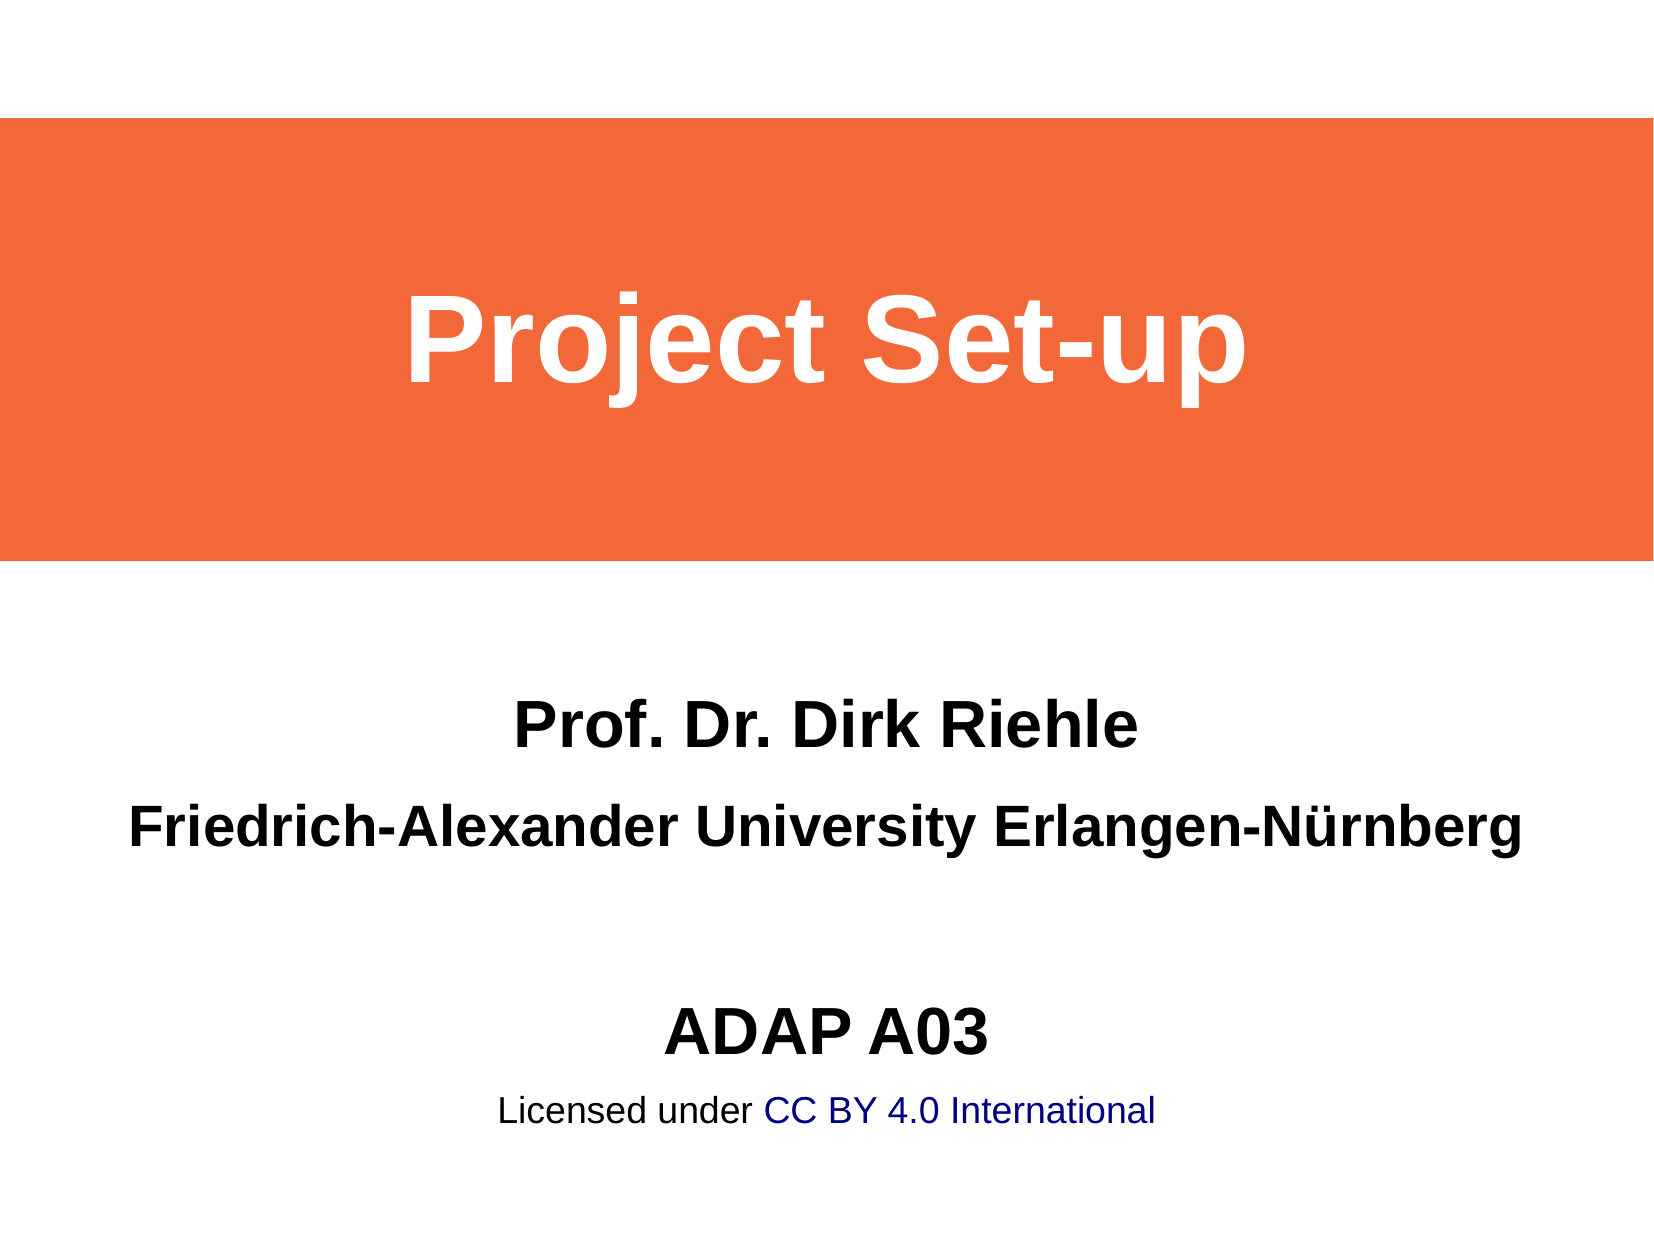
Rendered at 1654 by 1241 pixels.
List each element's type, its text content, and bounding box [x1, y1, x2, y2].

subtitle Prof. Dr. Dirk Riehle Friedrich-Alexander University Erlangen-Nürnberg ADAP A03 Licensed under CC BY 4.0 International [29, 590, 1625, 1182]
title Project Set-up [0, 118, 1654, 562]
